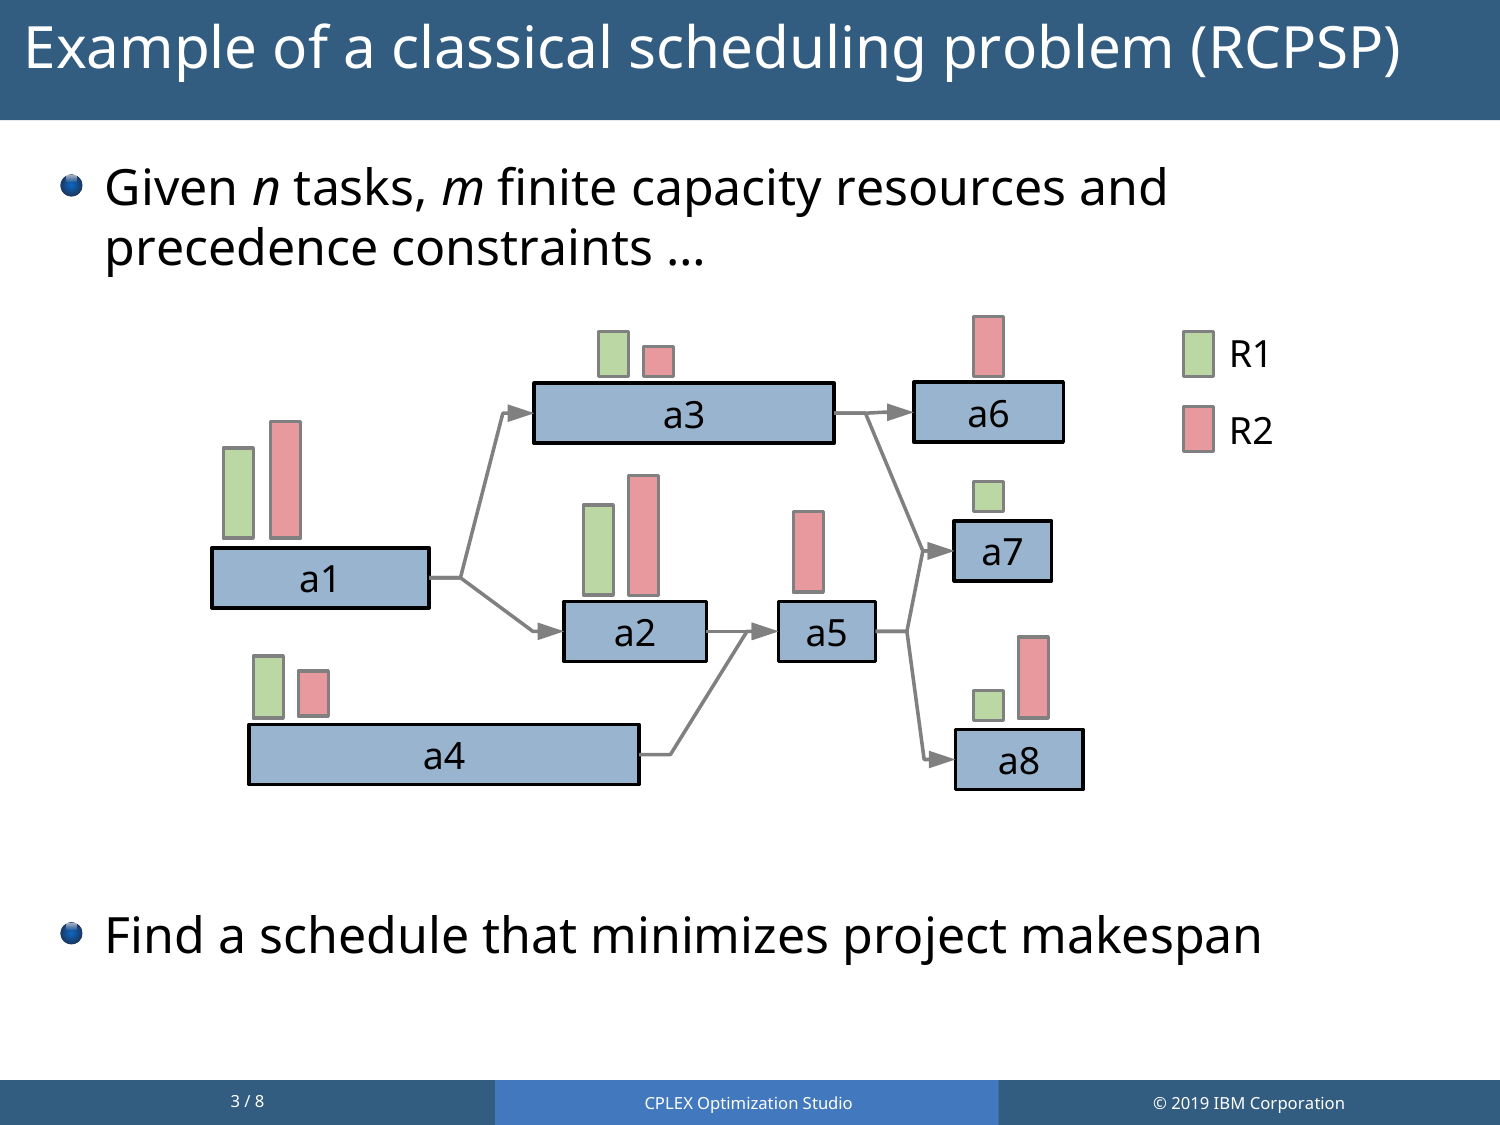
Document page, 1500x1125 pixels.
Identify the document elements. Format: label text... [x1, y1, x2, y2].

text_box a4 [249, 724, 640, 785]
text_box [973, 481, 1004, 512]
text_box [1183, 331, 1214, 377]
text_box [643, 346, 674, 377]
text_box [793, 511, 824, 593]
text_box [973, 316, 1004, 377]
text_box a6 [913, 382, 1064, 443]
text_box [583, 504, 614, 595]
text_box a3 [534, 383, 835, 444]
text_box [1183, 406, 1214, 452]
text_box R2 [1214, 399, 1292, 460]
text_box [270, 421, 301, 539]
text_box [253, 655, 284, 719]
text_box a2 [564, 601, 707, 662]
text_box R1 [1214, 322, 1292, 383]
text_box [628, 475, 659, 596]
list Given n tasks, m finite capacity resources and precedence constraints … Find a schedule that minimizes project makespan [45, 147, 1463, 1052]
text_box a1 [211, 547, 430, 608]
text_box [598, 331, 629, 377]
text_box a8 [955, 729, 1083, 790]
text_box [223, 448, 254, 539]
text_box a5 [778, 601, 876, 662]
text_box [973, 690, 1004, 721]
text_box a7 [954, 520, 1052, 581]
text_box [1018, 637, 1049, 719]
text_box [298, 670, 329, 716]
title Example of a classical scheduling problem (RCPSP) [0, 0, 1500, 121]
